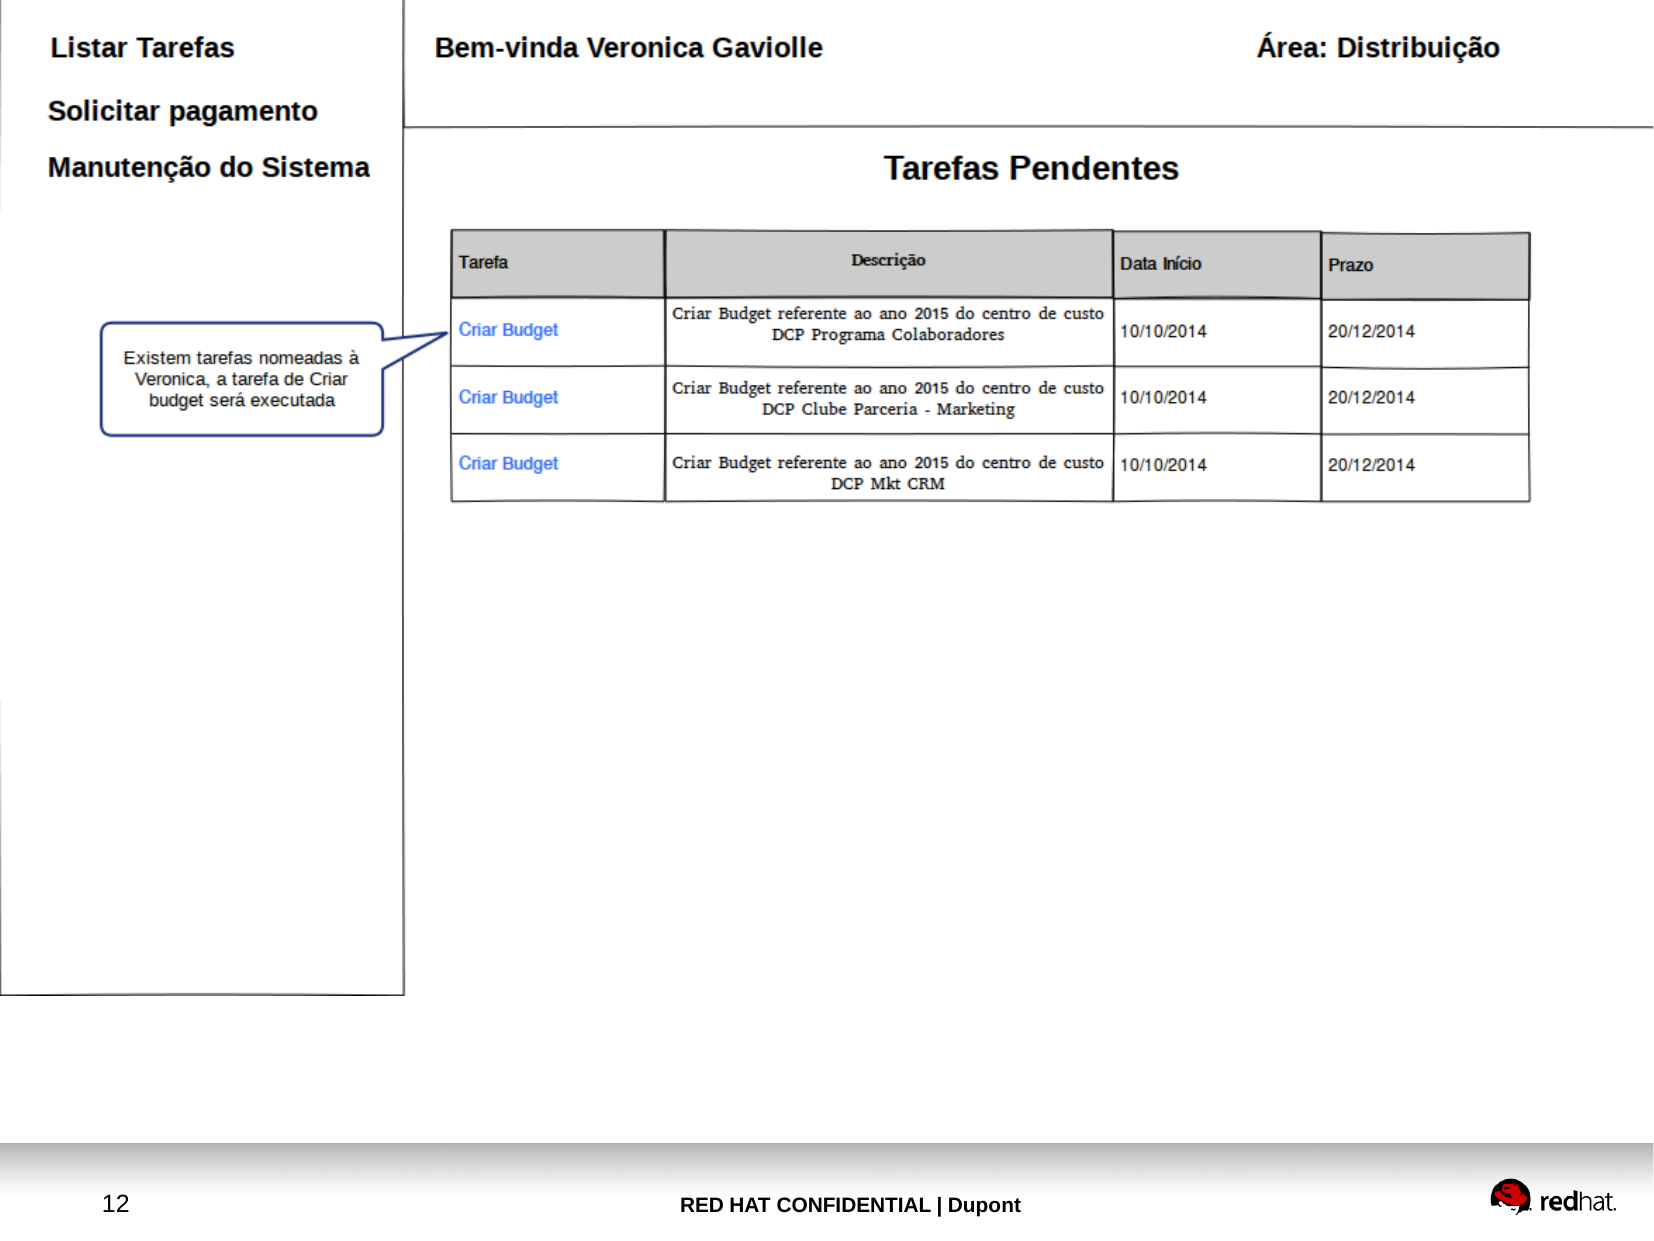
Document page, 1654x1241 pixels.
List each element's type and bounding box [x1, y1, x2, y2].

picture [0, 0, 1654, 996]
picture [0, 1143, 1654, 1241]
